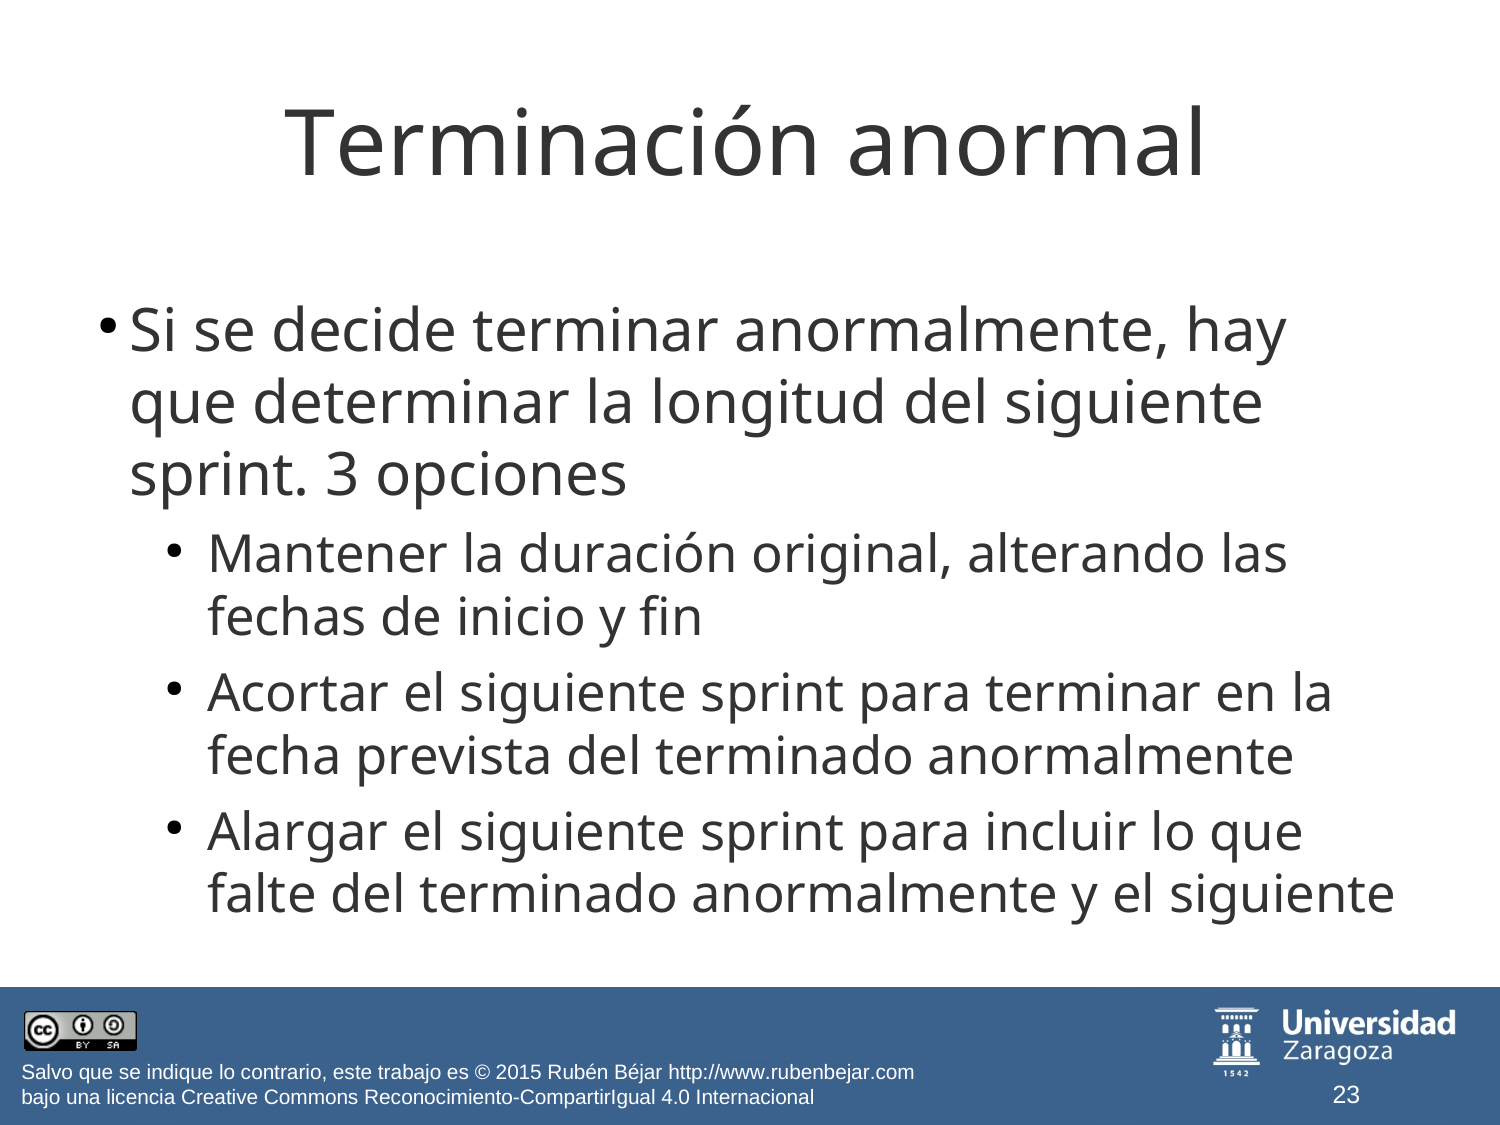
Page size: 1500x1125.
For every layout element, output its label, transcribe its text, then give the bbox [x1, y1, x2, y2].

list Si se decide terminar anormalmente, hay que determinar la longitud del siguiente sprint. 3 opciones Mantener la duración original, alterando las fechas de inicio y fin Acortar el siguiente sprint para terminar en la fecha prevista del terminado anormalmente Alargar el siguiente sprint para incluir lo que falte del terminado anormalmente y el siguiente [82, 283, 1418, 957]
picture [0, 987, 1500, 1125]
title Terminación anormal [74, 21, 1420, 257]
